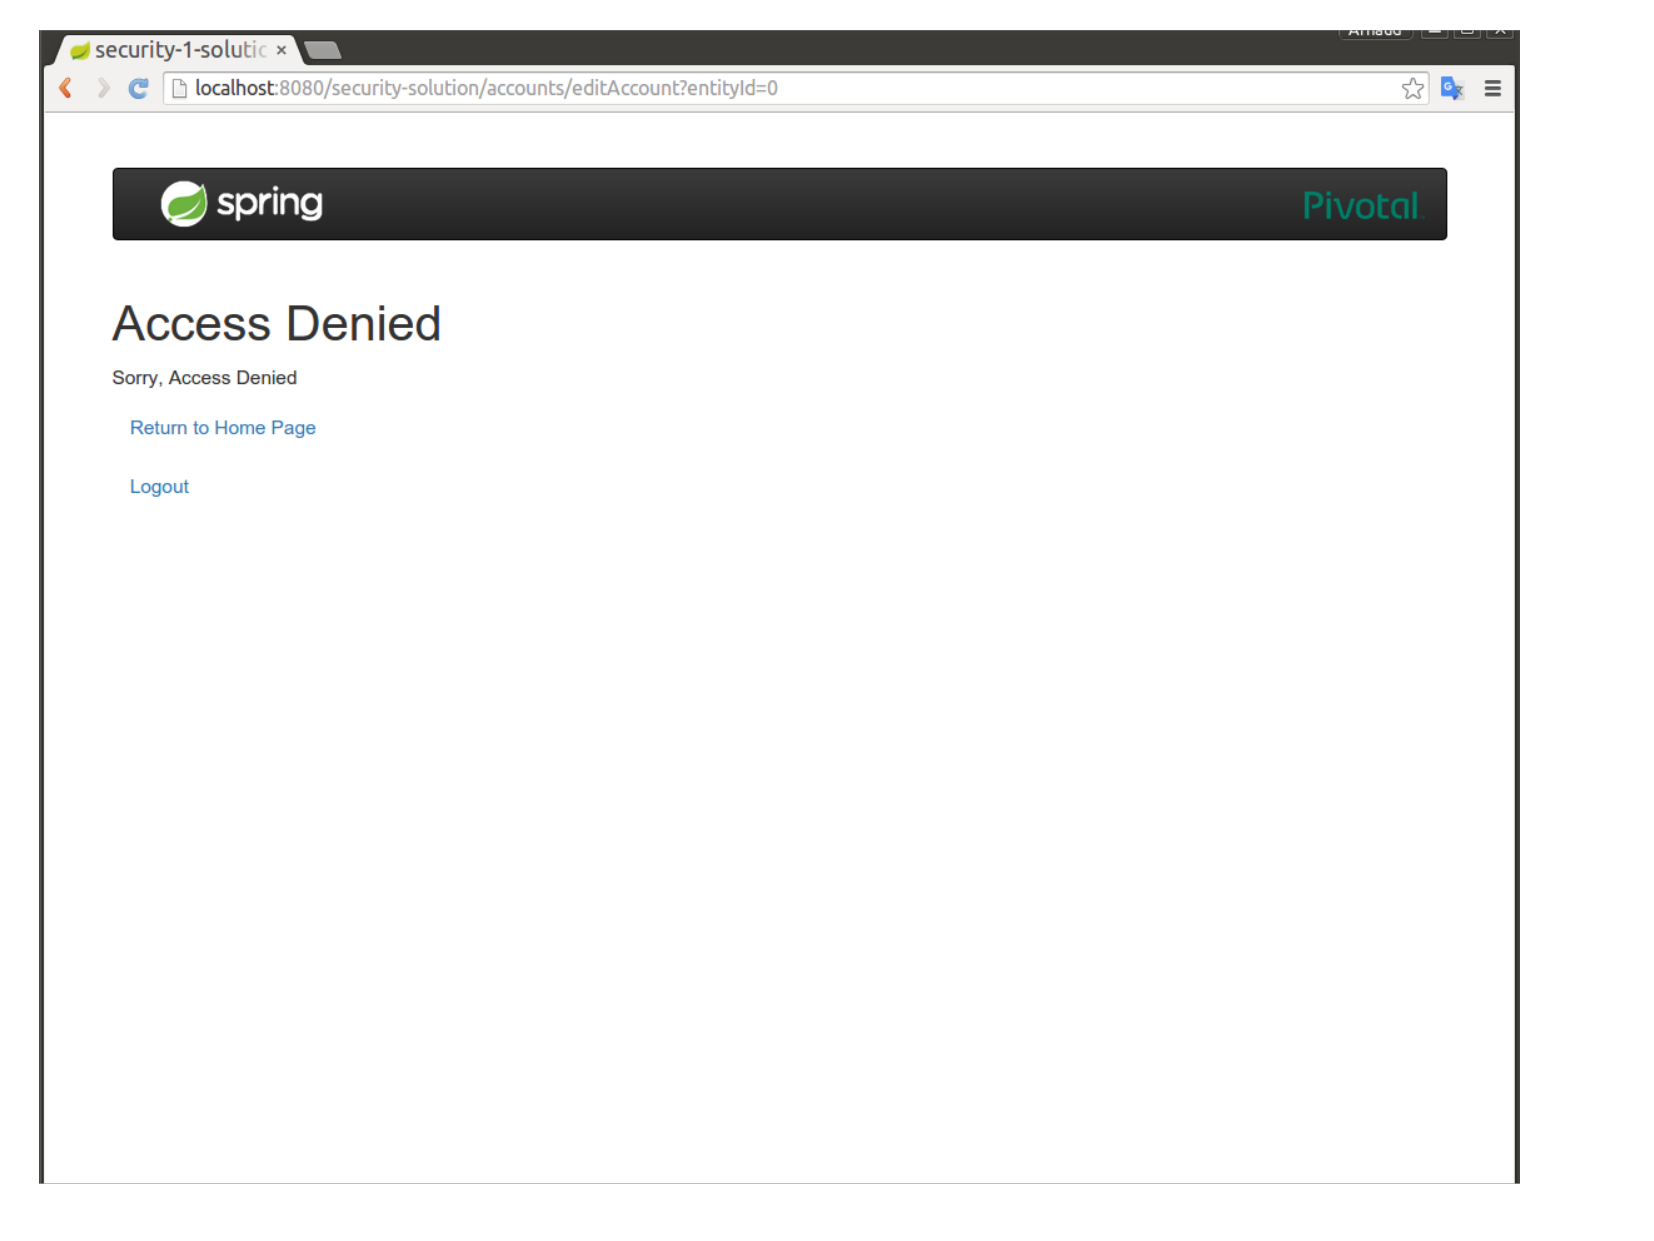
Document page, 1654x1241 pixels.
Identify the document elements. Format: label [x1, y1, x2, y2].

picture [39, 14, 1520, 1200]
